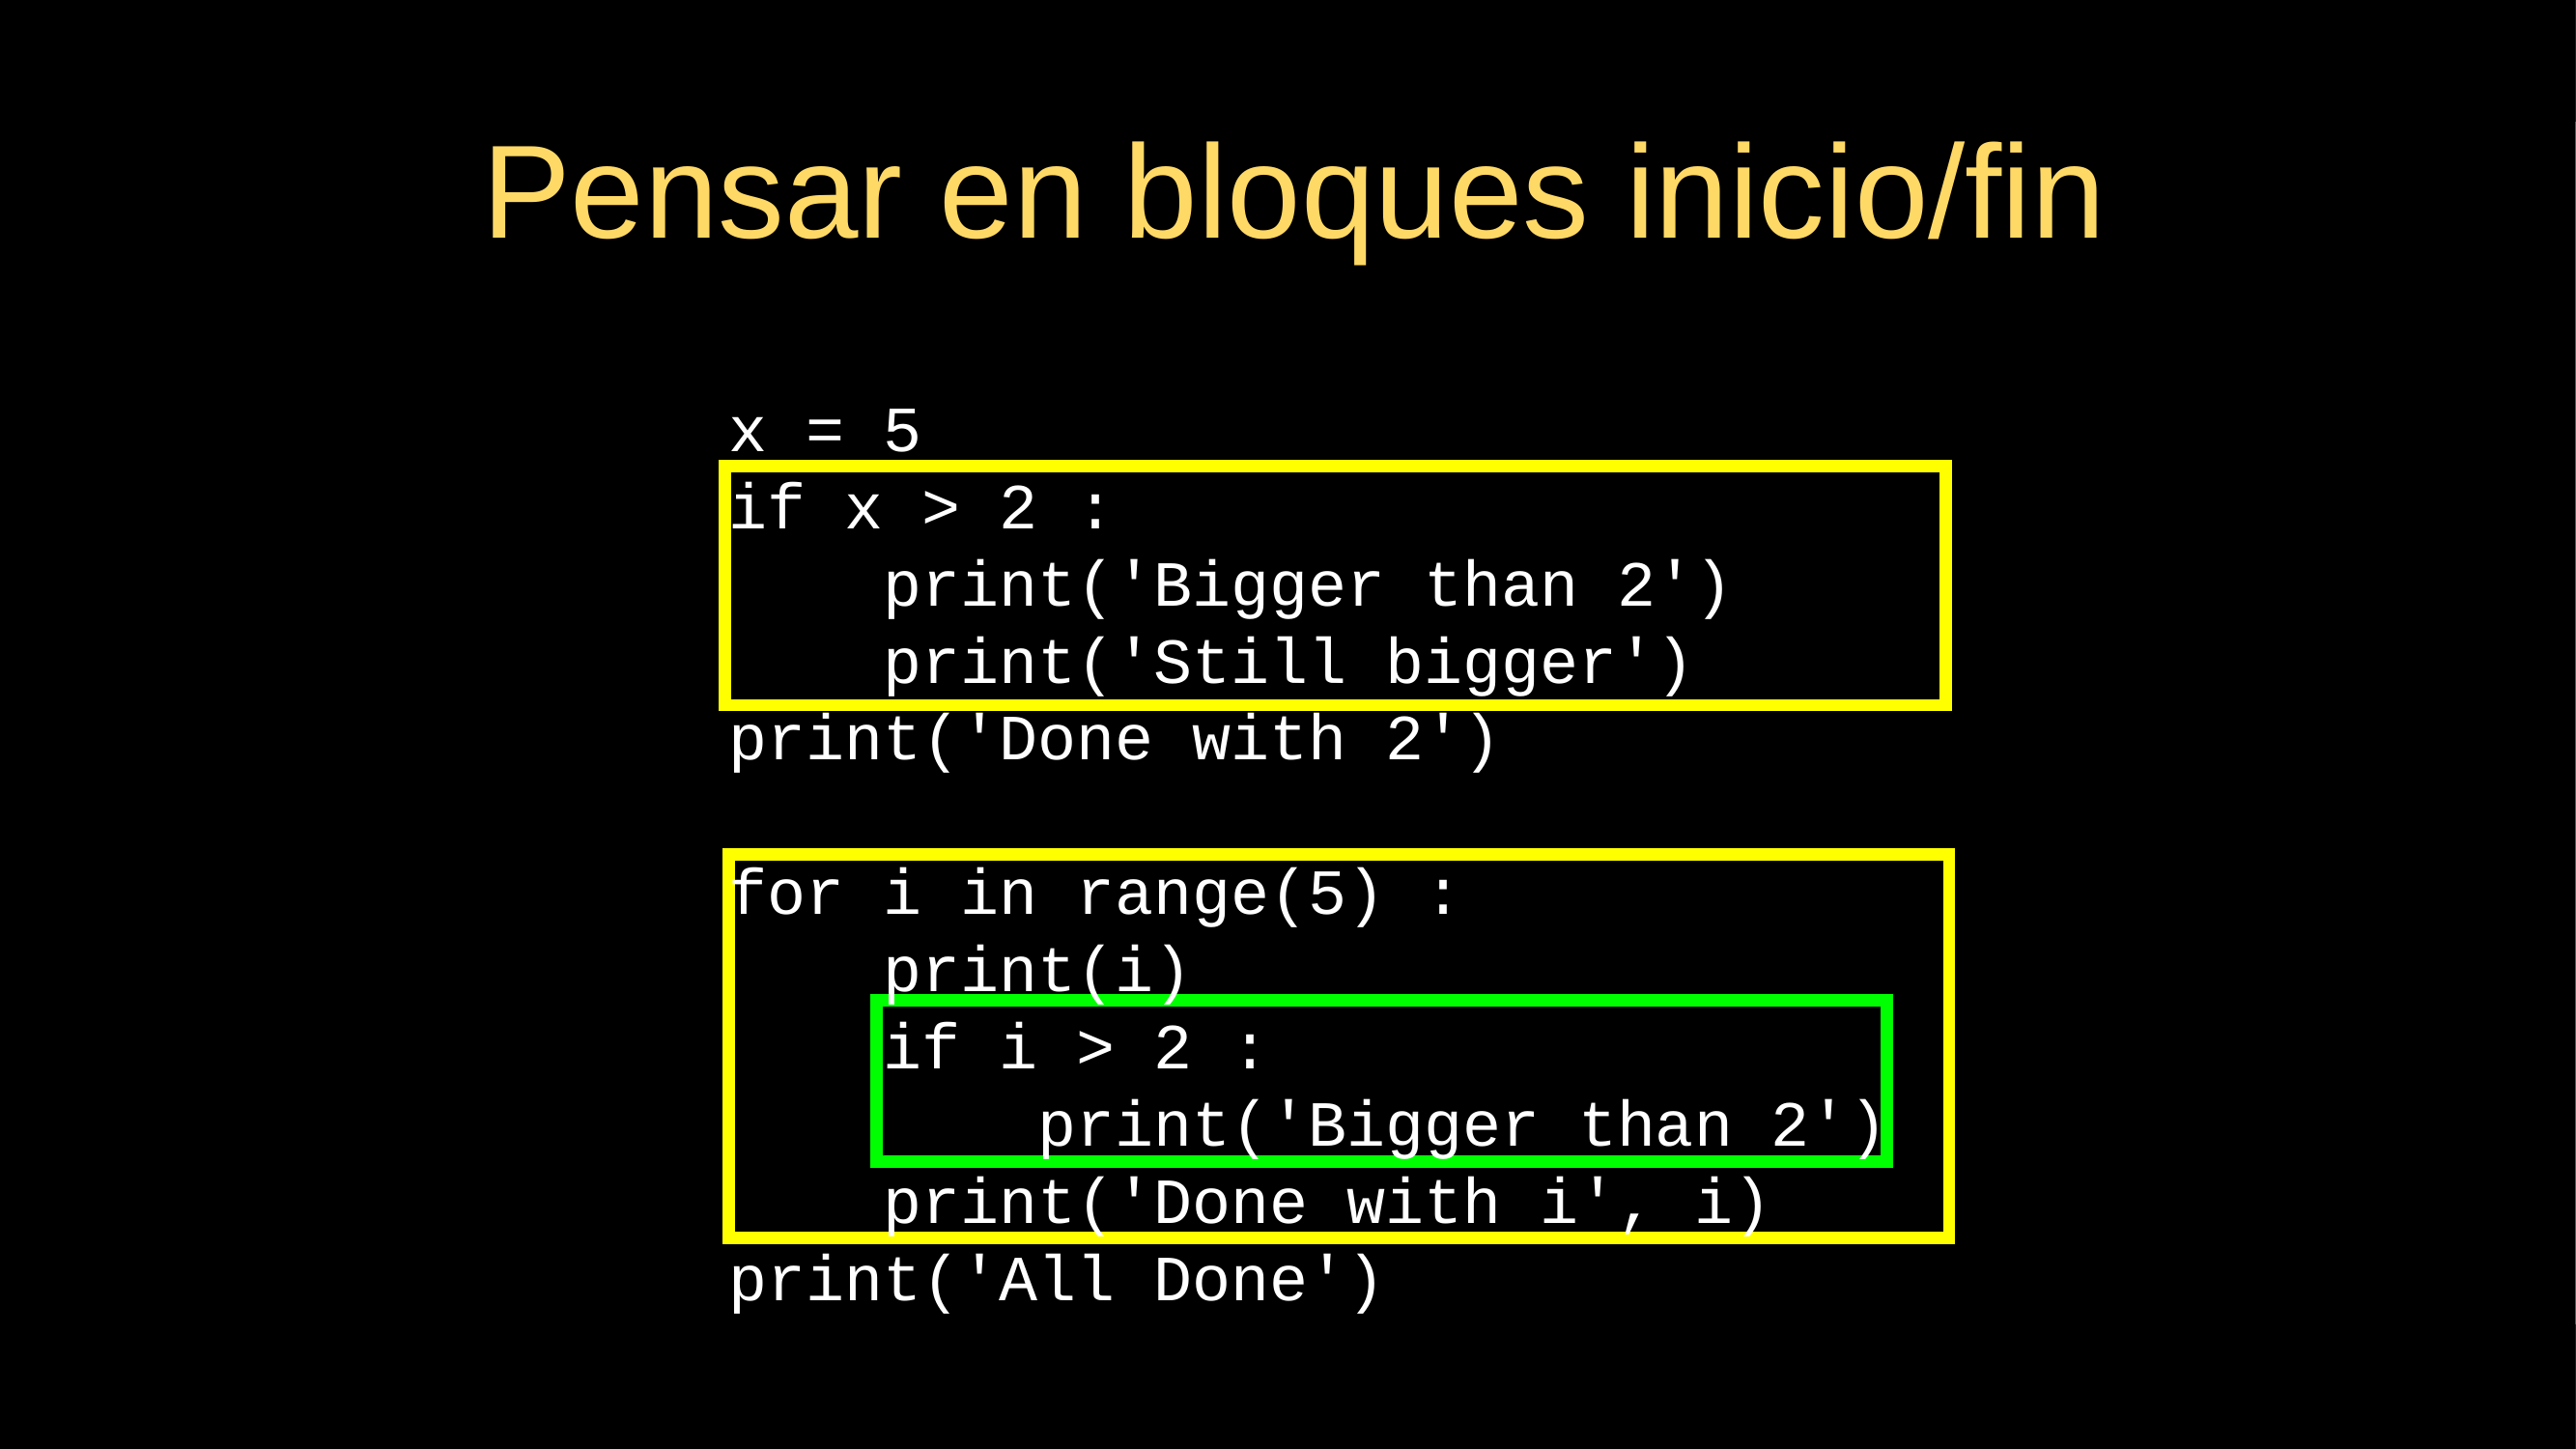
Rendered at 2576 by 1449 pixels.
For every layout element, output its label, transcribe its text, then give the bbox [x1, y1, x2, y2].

text_box x = 5 if x > 2 : print('Bigger than 2') print('Still bigger') print('Done with 2') for i in range(5) : print(i) if i > 2 : print('Bigger than 2') print('Done with i', i) print('All Done') [728, 385, 1984, 1315]
text_box Pensar en bloques inicio/fin [340, 82, 2250, 321]
